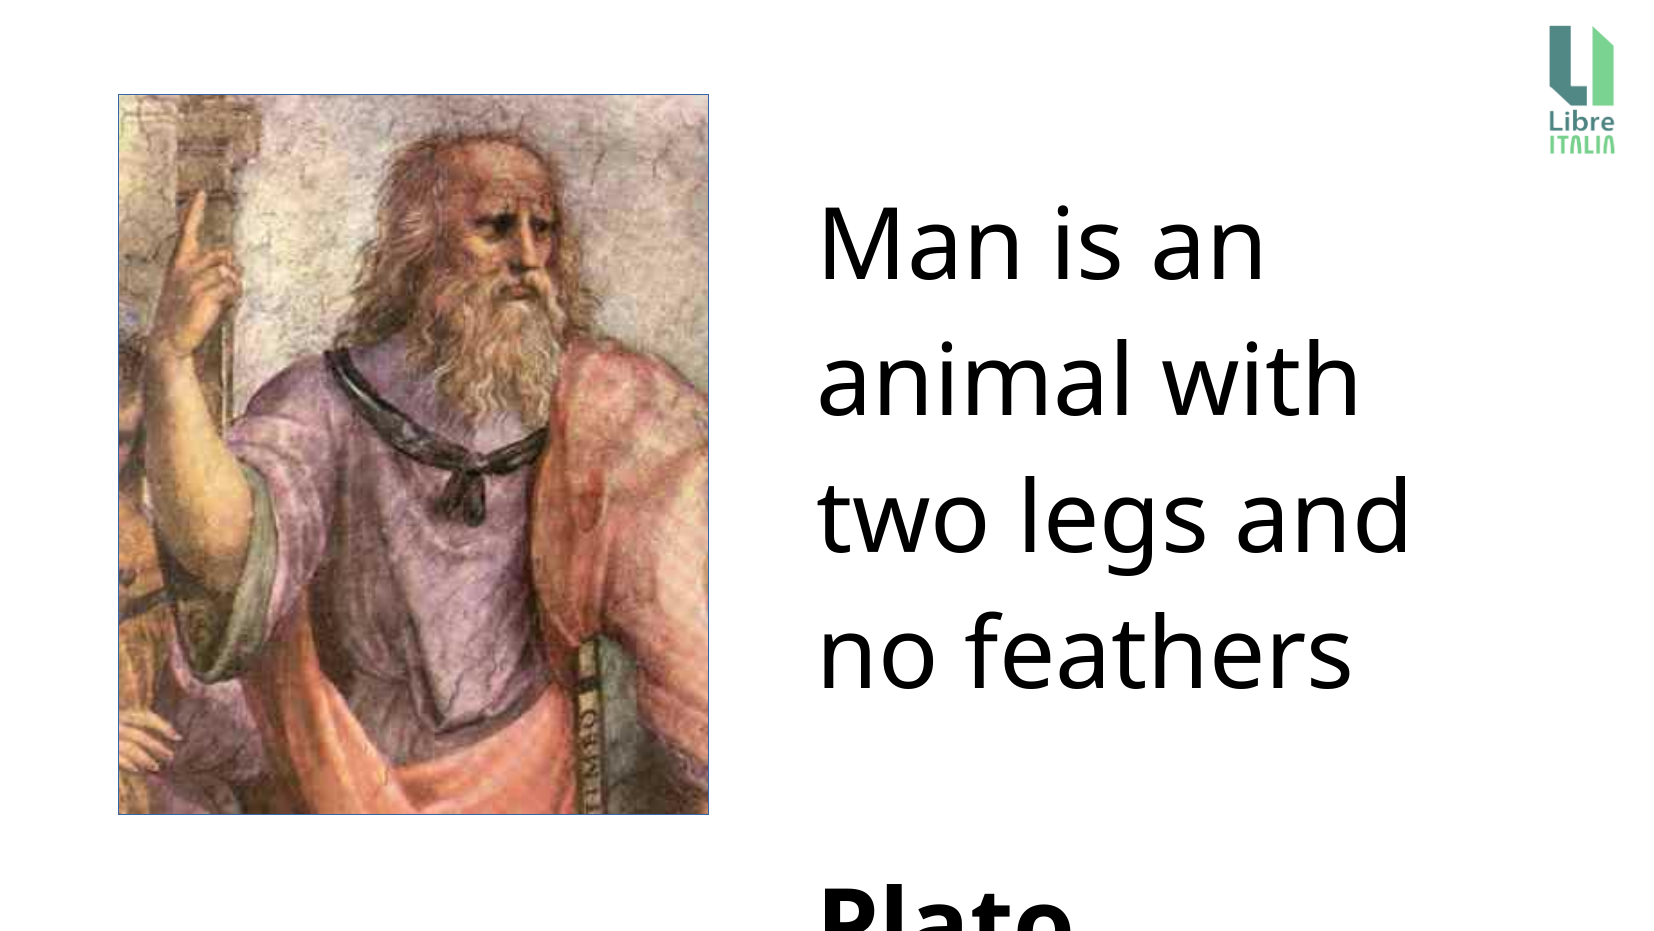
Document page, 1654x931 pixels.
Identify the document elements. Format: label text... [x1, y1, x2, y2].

picture [1529, 23, 1632, 158]
picture [118, 94, 709, 815]
text_box Man is an animal with two legs and no feathers Plato [801, 165, 1536, 878]
